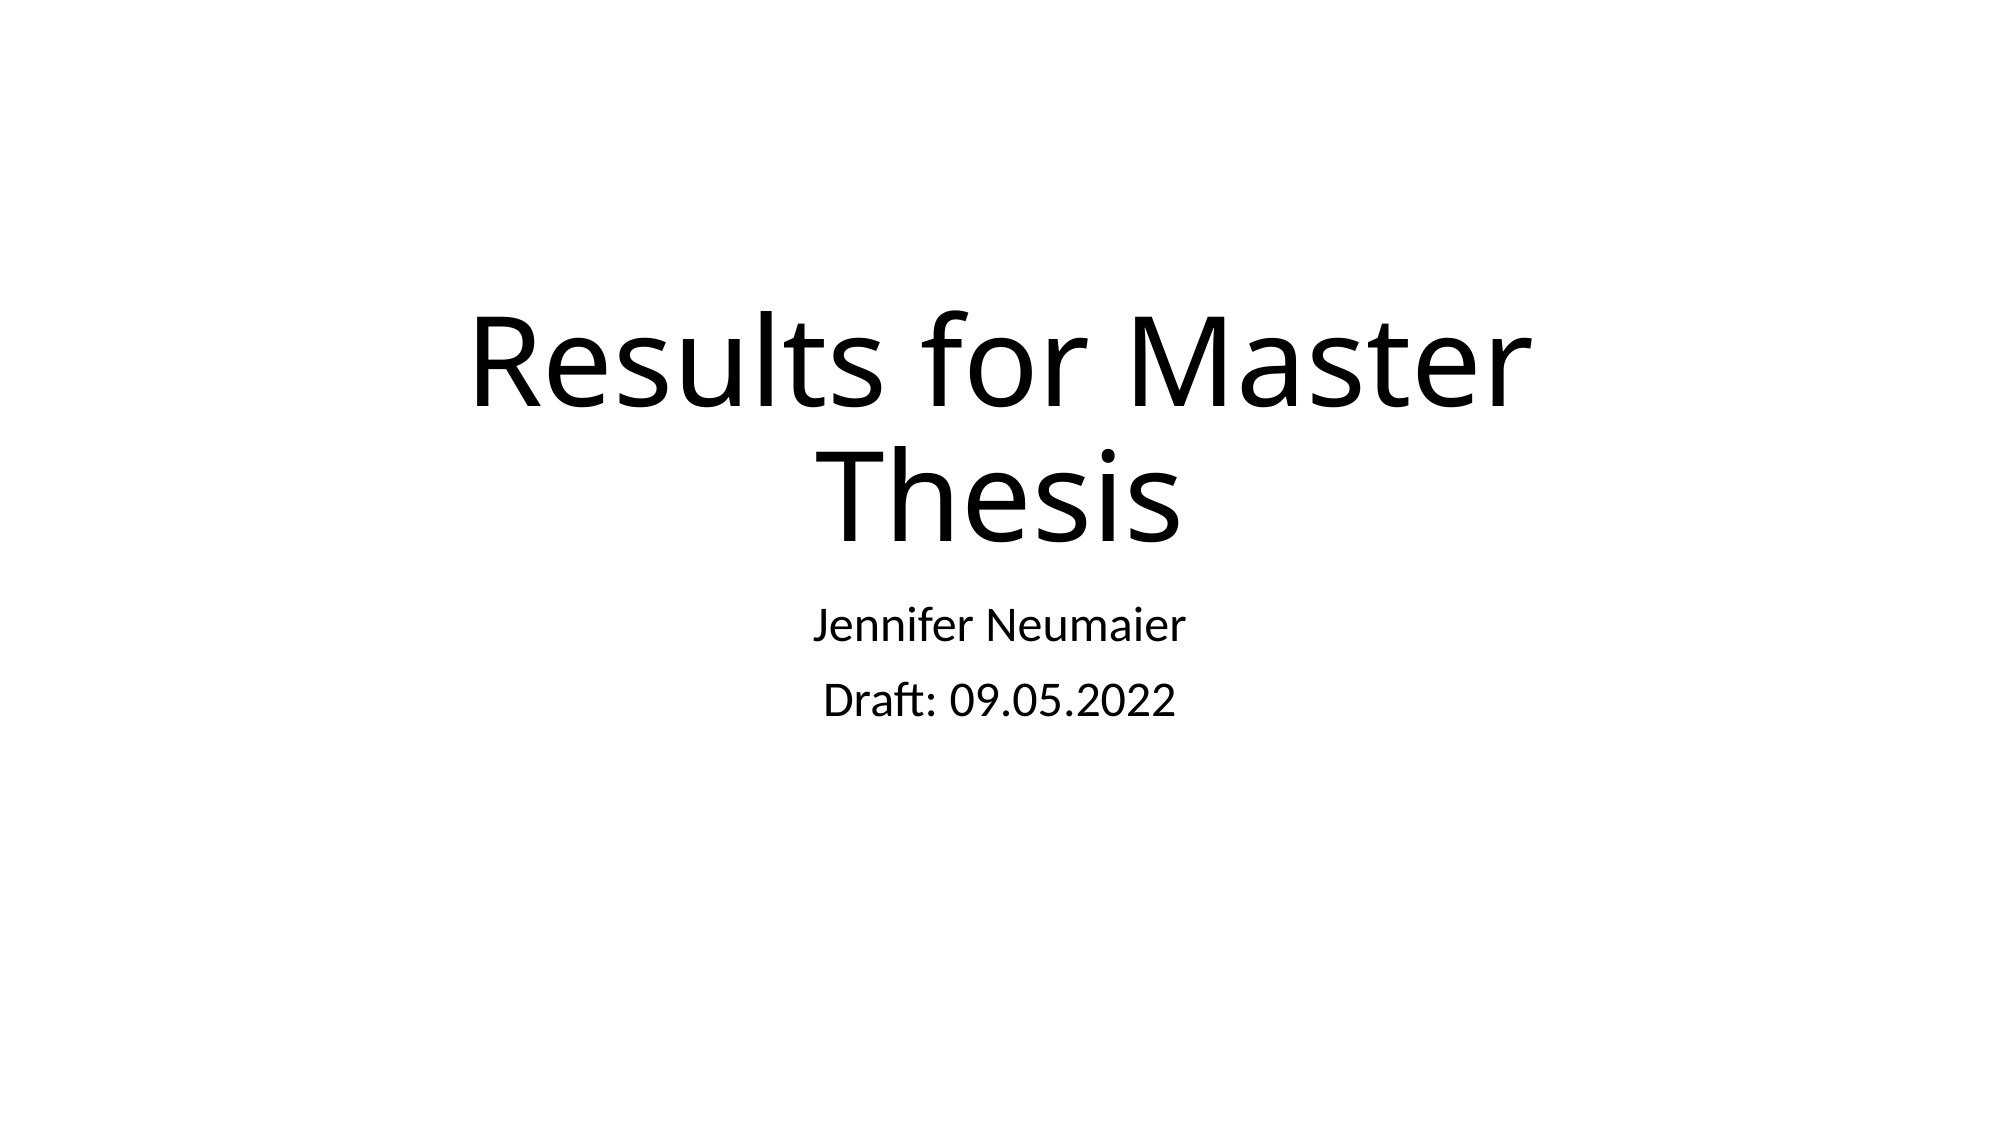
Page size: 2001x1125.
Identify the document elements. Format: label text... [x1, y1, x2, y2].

subtitle Jennifer Neumaier Draft: 09.05.2022 [249, 590, 1750, 863]
title Results for Master Thesis [249, 184, 1750, 576]
